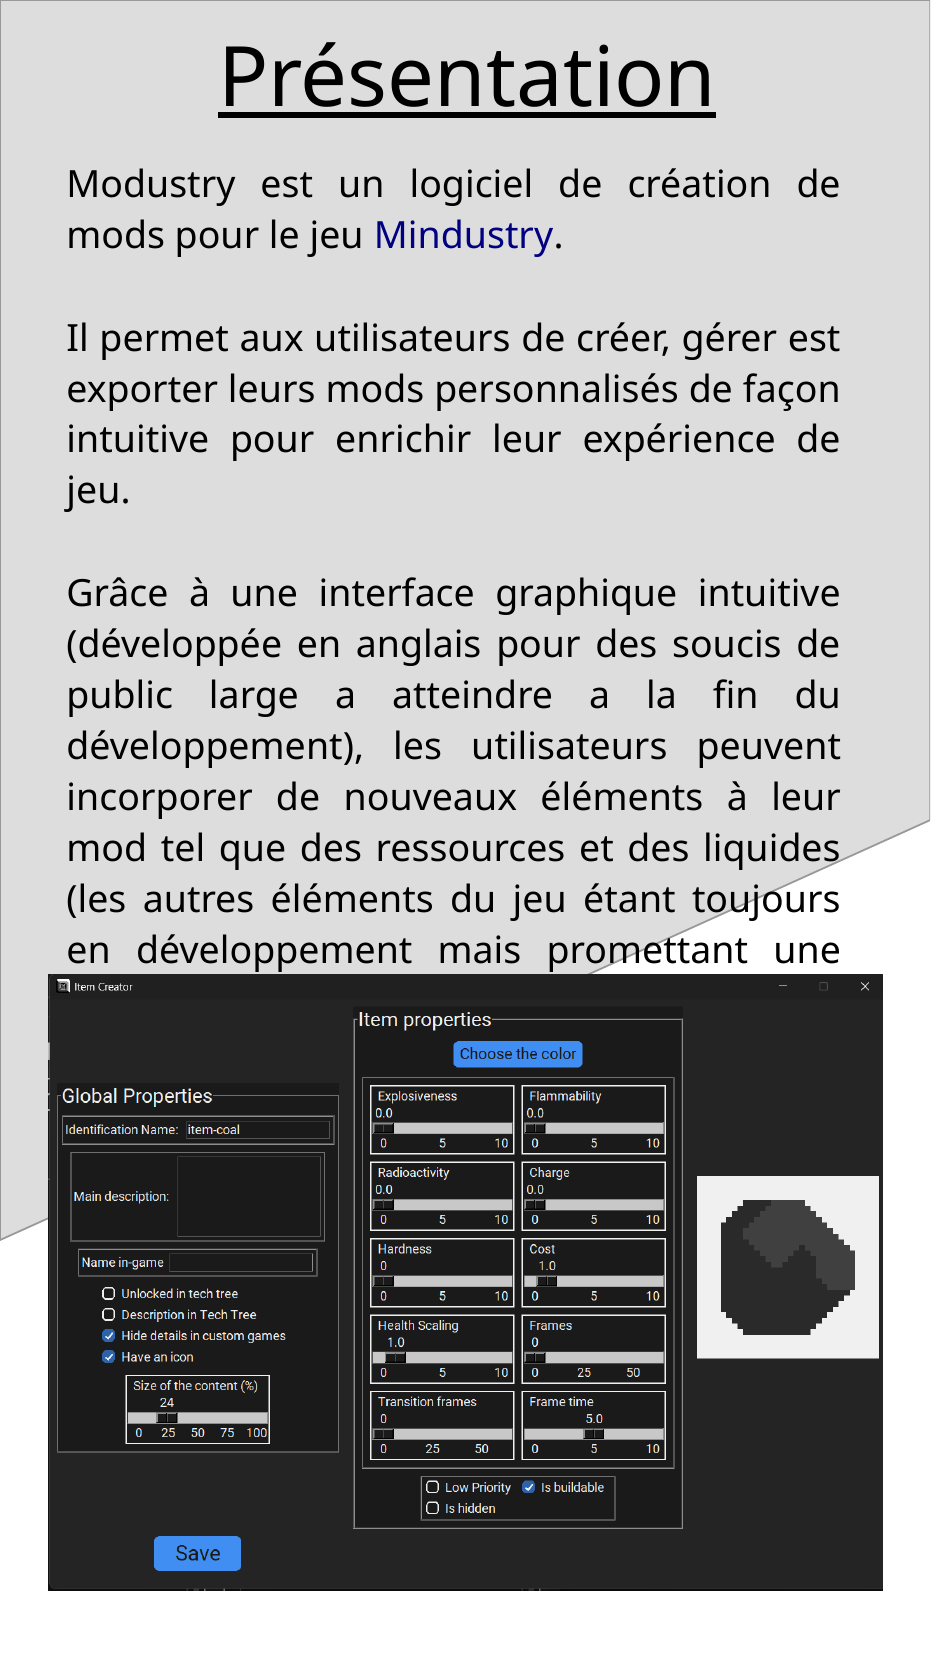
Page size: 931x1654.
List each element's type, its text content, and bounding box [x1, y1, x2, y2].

picture [48, 974, 883, 1591]
text_box Modustry est un logiciel de création de mods pour le jeu Mindustry. Il permet aux utilisateurs de créer, gérer est exporter leurs mods personnalisés de façon intuitive pour enrichir leur expérience de jeu. Grâce à une interface graphique intuitive (développée en anglais pour des soucis de public large a atteindre a la fin du développement), les utilisateurs peuvent incorporer de nouveaux éléments à leur mod tel que des ressources et des liquides (les autres éléments du jeu étant toujours en développement mais promettant une immense possibilité de customisation). Le projet entier est codé en python, utilisant principalement des bibliothèques graphiques (telles que Tkinter) et permettant la gestion de fichiers (telles que Pickle). [51, 150, 857, 916]
title Présentation [48, 29, 886, 119]
